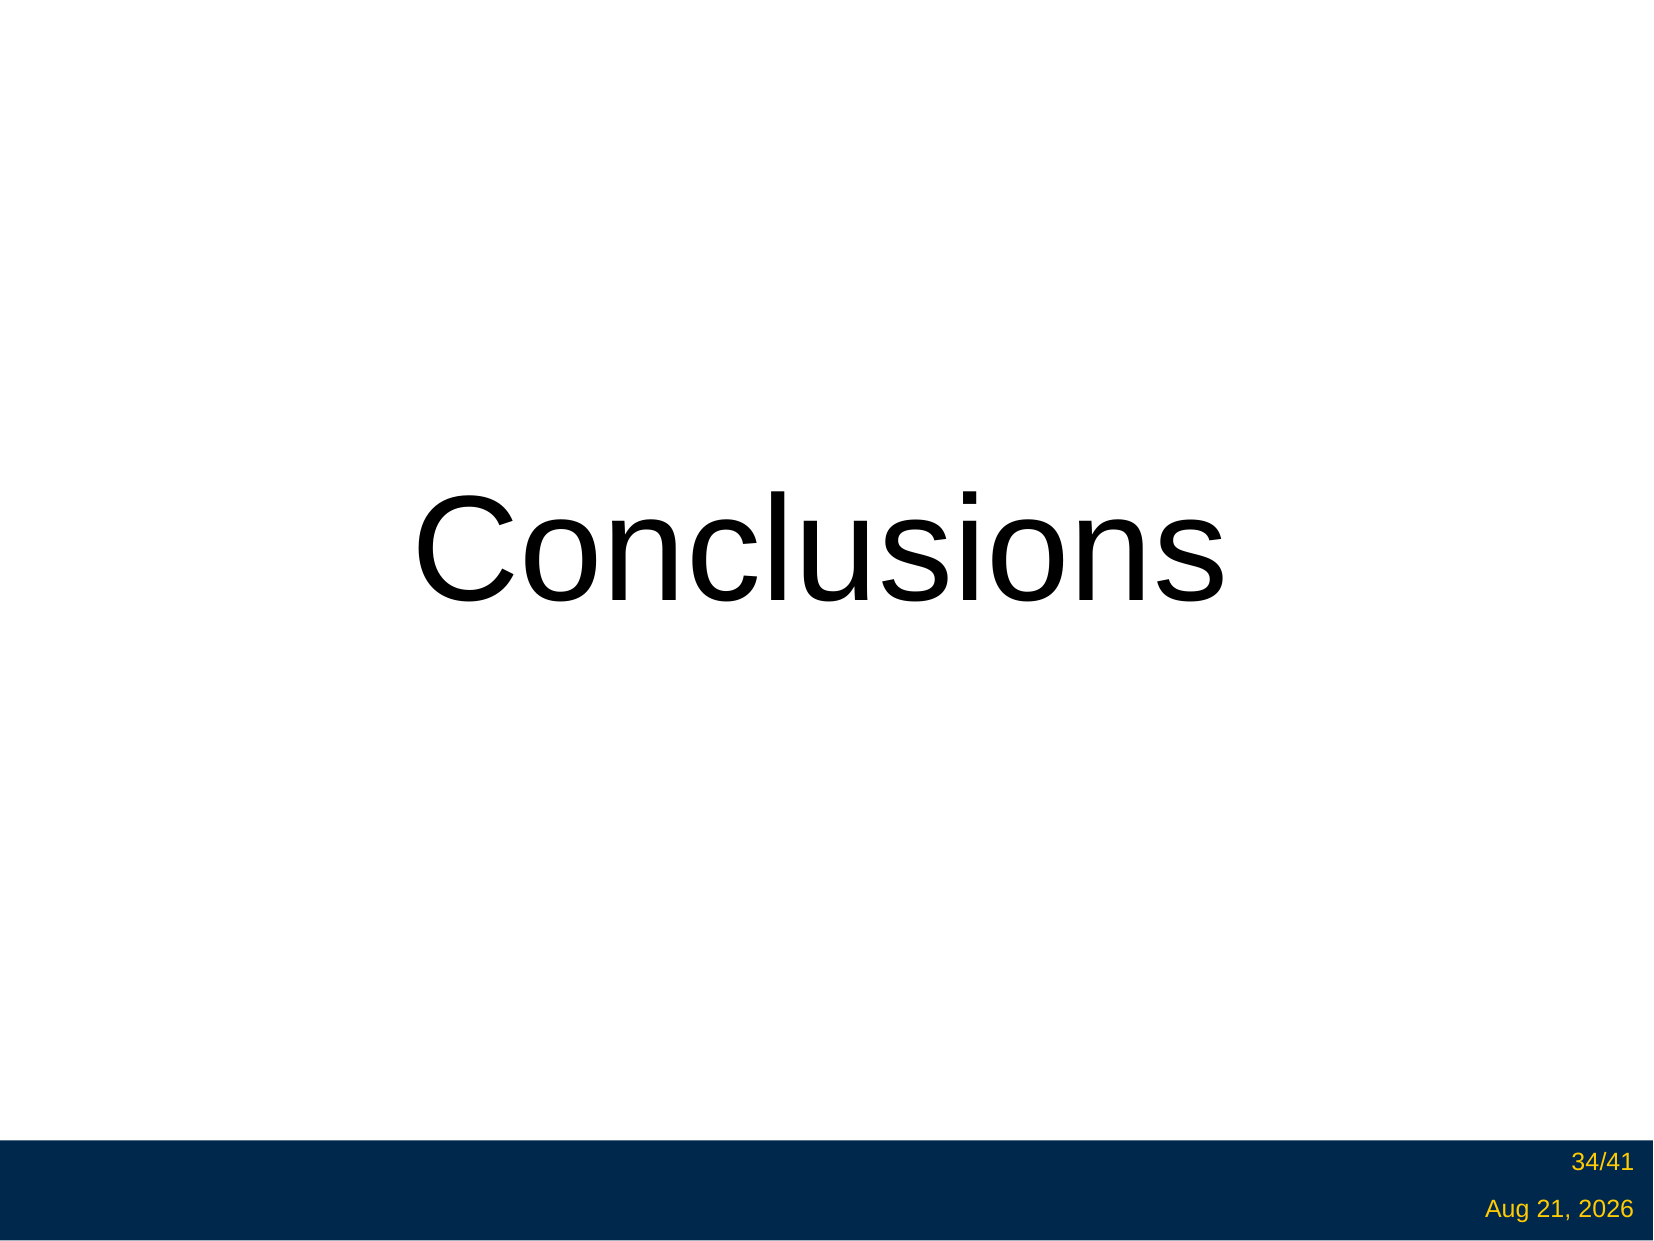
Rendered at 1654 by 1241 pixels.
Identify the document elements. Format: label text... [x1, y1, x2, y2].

text_box Conclusions [396, 457, 1244, 687]
